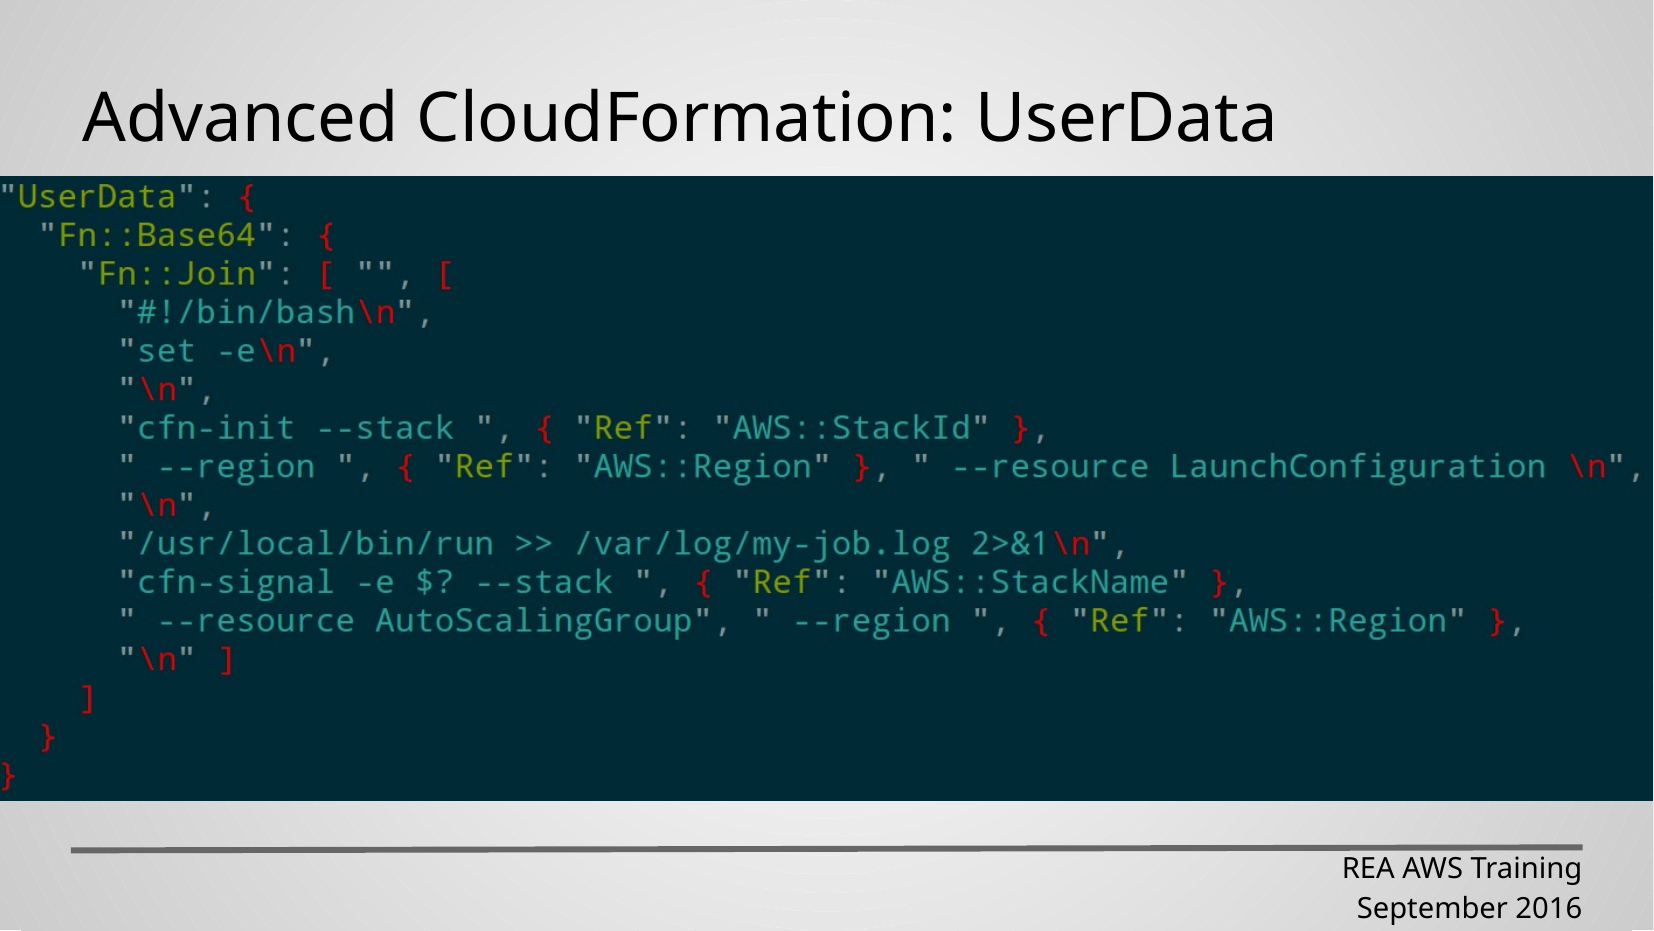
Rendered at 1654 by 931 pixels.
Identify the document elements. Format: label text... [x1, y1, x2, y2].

picture [793, 458, 811, 480]
picture [992, 535, 1009, 550]
picture [854, 529, 869, 555]
picture [955, 467, 968, 472]
picture [1351, 451, 1366, 478]
picture [1055, 606, 1062, 614]
picture [1391, 606, 1406, 635]
picture [1236, 588, 1243, 600]
picture [160, 414, 176, 441]
picture [360, 255, 374, 270]
picture [178, 574, 196, 595]
picture [1509, 457, 1548, 483]
picture [974, 465, 989, 472]
title Advanced CloudFormation: UserData [82, 37, 1571, 176]
picture [895, 527, 913, 558]
picture [260, 298, 274, 325]
picture [1090, 605, 1167, 635]
picture [1012, 531, 1033, 554]
picture [914, 613, 950, 633]
picture [774, 414, 798, 441]
picture [161, 621, 174, 625]
picture [1112, 575, 1127, 594]
picture [992, 569, 1011, 596]
picture [736, 531, 751, 557]
picture [537, 569, 555, 601]
picture [280, 280, 291, 286]
picture [219, 570, 235, 594]
picture [1117, 550, 1125, 561]
picture [159, 568, 175, 596]
picture [656, 531, 670, 555]
picture [879, 549, 885, 556]
picture [637, 536, 650, 556]
picture [123, 239, 135, 251]
picture [181, 374, 198, 386]
picture [1389, 457, 1426, 487]
picture [457, 608, 472, 633]
picture [219, 412, 255, 441]
picture [693, 537, 711, 554]
picture [261, 222, 271, 231]
picture [359, 582, 372, 587]
picture [239, 344, 258, 362]
picture [913, 537, 931, 555]
picture [717, 413, 732, 428]
picture [437, 613, 457, 632]
picture [261, 259, 271, 270]
picture [596, 531, 612, 556]
picture [398, 534, 414, 556]
picture [121, 413, 135, 428]
picture [433, 568, 457, 594]
picture [1487, 606, 1504, 640]
picture [477, 531, 497, 556]
picture [820, 420, 825, 442]
picture [258, 569, 275, 605]
picture [556, 611, 572, 633]
picture [1294, 623, 1308, 631]
picture [479, 414, 483, 425]
picture [1131, 459, 1149, 478]
picture [182, 644, 194, 656]
picture [339, 531, 353, 555]
picture [1430, 612, 1449, 633]
picture [279, 415, 293, 442]
picture [121, 369, 138, 387]
picture [163, 263, 173, 272]
picture [1191, 458, 1207, 478]
picture [237, 458, 256, 487]
picture [534, 411, 558, 445]
picture [140, 375, 180, 401]
picture [362, 472, 371, 483]
picture [177, 257, 216, 287]
picture [873, 421, 891, 441]
picture [1514, 626, 1520, 638]
picture [1012, 457, 1030, 478]
picture [1249, 607, 1271, 632]
picture [698, 604, 708, 617]
picture [199, 297, 218, 324]
picture [217, 457, 236, 478]
picture [278, 536, 316, 554]
picture [17, 182, 38, 210]
picture [37, 182, 181, 214]
picture [1012, 414, 1032, 447]
picture [516, 535, 538, 550]
picture [916, 451, 930, 465]
picture [1611, 453, 1622, 464]
picture [556, 569, 572, 595]
picture [161, 278, 174, 287]
picture [240, 568, 254, 594]
picture [259, 533, 276, 555]
picture [320, 425, 333, 433]
picture [398, 420, 412, 439]
picture [661, 471, 666, 479]
picture [738, 568, 749, 578]
picture [852, 609, 870, 632]
picture [1368, 612, 1386, 643]
picture [1072, 458, 1090, 478]
picture [1177, 609, 1183, 622]
picture [419, 531, 431, 555]
picture [200, 429, 214, 434]
picture [180, 295, 195, 323]
picture [142, 279, 153, 290]
picture [1177, 625, 1184, 632]
picture [376, 606, 393, 636]
picture [160, 465, 176, 473]
picture [1270, 452, 1287, 479]
picture [1172, 452, 1186, 483]
picture [816, 569, 828, 578]
picture [1272, 608, 1289, 633]
picture [638, 569, 650, 578]
picture [993, 457, 1008, 480]
picture [38, 720, 54, 753]
picture [137, 298, 158, 325]
picture [656, 607, 672, 632]
picture [536, 607, 552, 633]
picture [298, 303, 314, 324]
picture [817, 454, 828, 465]
picture [1491, 451, 1506, 477]
picture [810, 534, 828, 566]
picture [734, 456, 754, 490]
picture [403, 278, 409, 292]
picture [1430, 459, 1445, 477]
picture [612, 536, 632, 554]
picture [714, 535, 734, 564]
picture [816, 621, 828, 625]
picture [1014, 570, 1050, 598]
picture [1230, 603, 1248, 642]
picture [596, 606, 616, 632]
picture [1052, 458, 1069, 480]
picture [756, 453, 770, 479]
picture [120, 331, 136, 351]
picture [486, 412, 493, 426]
picture [576, 613, 592, 641]
picture [1051, 531, 1093, 557]
picture [495, 613, 513, 632]
picture [1112, 458, 1130, 483]
picture [122, 293, 134, 309]
picture [1032, 605, 1050, 640]
picture [1184, 439, 1192, 448]
picture [259, 451, 276, 479]
picture [417, 419, 433, 440]
picture [199, 612, 215, 632]
picture [298, 609, 314, 633]
picture [259, 335, 295, 363]
picture [954, 412, 974, 441]
picture [319, 565, 334, 596]
picture [479, 580, 511, 588]
picture [258, 613, 275, 632]
picture [115, 487, 181, 519]
picture [1038, 431, 1044, 443]
picture [357, 530, 376, 555]
picture [577, 568, 612, 595]
picture [141, 344, 156, 366]
picture [764, 608, 774, 617]
picture [835, 612, 851, 632]
picture [1449, 458, 1466, 478]
picture [236, 179, 256, 216]
picture [1214, 607, 1225, 617]
picture [159, 344, 175, 362]
picture [122, 568, 135, 580]
picture [179, 457, 192, 473]
picture [139, 643, 177, 674]
picture [914, 414, 931, 443]
picture [57, 222, 99, 249]
picture [437, 258, 455, 293]
picture [181, 492, 186, 500]
picture [134, 219, 176, 252]
picture [636, 613, 653, 632]
picture [749, 568, 814, 596]
picture [217, 609, 235, 632]
picture [159, 532, 195, 554]
picture [176, 221, 256, 252]
picture [495, 448, 514, 480]
picture [136, 419, 155, 442]
picture [1075, 606, 1087, 623]
picture [658, 412, 669, 425]
picture [681, 420, 687, 438]
picture [518, 450, 531, 466]
picture [1567, 451, 1606, 480]
picture [1331, 606, 1350, 632]
picture [358, 420, 373, 442]
picture [440, 450, 494, 480]
picture [379, 530, 392, 556]
picture [1131, 574, 1169, 594]
picture [833, 414, 853, 440]
picture [715, 458, 731, 486]
picture [934, 413, 950, 441]
picture [754, 535, 791, 564]
picture [318, 613, 336, 632]
picture [122, 645, 134, 660]
picture [438, 533, 453, 555]
picture [188, 492, 192, 502]
picture [1470, 454, 1484, 477]
picture [140, 572, 154, 594]
picture [1212, 568, 1229, 600]
picture [283, 227, 291, 233]
picture [81, 258, 95, 273]
picture [849, 451, 870, 488]
picture [873, 611, 892, 643]
picture [397, 450, 418, 486]
picture [218, 257, 260, 289]
picture [797, 621, 809, 625]
picture [1371, 451, 1385, 478]
picture [1472, 606, 1482, 614]
picture [279, 573, 316, 595]
picture [1350, 612, 1368, 633]
picture [734, 414, 752, 439]
picture [422, 318, 428, 329]
picture [307, 333, 312, 350]
picture [122, 531, 135, 545]
picture [221, 298, 234, 325]
picture [1094, 459, 1107, 478]
picture [477, 613, 492, 635]
picture [76, 683, 92, 718]
picture [337, 613, 353, 632]
picture [278, 298, 295, 325]
picture [855, 416, 872, 441]
picture [1091, 565, 1111, 598]
picture [3, 184, 14, 193]
picture [976, 607, 986, 617]
picture [675, 613, 695, 640]
picture [278, 459, 315, 482]
picture [96, 254, 138, 288]
picture [318, 527, 333, 555]
picture [317, 259, 334, 292]
picture [537, 536, 553, 550]
picture [377, 575, 395, 594]
picture [751, 413, 774, 441]
picture [661, 588, 667, 599]
picture [876, 569, 880, 579]
picture [338, 420, 354, 435]
picture [691, 568, 716, 601]
picture [1073, 569, 1089, 595]
picture [179, 336, 194, 366]
picture [457, 531, 473, 559]
picture [505, 478, 512, 485]
picture [180, 419, 197, 440]
picture [397, 611, 419, 632]
picture [122, 607, 138, 623]
picture [973, 412, 987, 425]
picture [893, 566, 951, 595]
picture [883, 568, 892, 579]
picture [879, 471, 887, 486]
picture [204, 393, 212, 404]
picture [773, 457, 791, 479]
picture [1329, 457, 1349, 483]
picture [636, 453, 653, 477]
picture [695, 450, 714, 481]
picture [437, 414, 457, 442]
picture [933, 536, 951, 564]
picture [974, 531, 989, 555]
picture [122, 226, 130, 238]
picture [1452, 607, 1467, 624]
picture [1291, 454, 1328, 478]
picture [595, 453, 633, 481]
picture [579, 453, 590, 464]
picture [1409, 613, 1426, 634]
picture [259, 411, 277, 440]
picture [141, 532, 152, 556]
picture [976, 575, 984, 580]
picture [895, 613, 909, 635]
picture [335, 295, 394, 326]
picture [377, 415, 393, 441]
picture [340, 453, 352, 464]
picture [1035, 531, 1049, 560]
picture [221, 531, 234, 556]
picture [238, 301, 255, 325]
picture [122, 453, 138, 463]
picture [1315, 625, 1323, 632]
picture [579, 414, 590, 429]
picture [720, 626, 726, 637]
picture [799, 434, 812, 444]
picture [417, 607, 433, 632]
picture [502, 434, 510, 444]
picture [400, 299, 413, 309]
picture [894, 421, 911, 442]
picture [319, 305, 333, 325]
picture [283, 266, 291, 277]
picture [1053, 574, 1069, 594]
picture [200, 458, 214, 478]
picture [213, 644, 236, 678]
picture [1251, 457, 1267, 479]
picture [834, 535, 851, 558]
picture [0, 760, 16, 791]
picture [142, 264, 153, 273]
picture [201, 535, 214, 554]
picture [278, 612, 296, 632]
picture [43, 221, 55, 232]
picture [898, 604, 908, 611]
picture [380, 258, 391, 270]
picture [1095, 531, 1106, 543]
picture [204, 512, 211, 523]
picture [239, 527, 253, 559]
picture [102, 222, 117, 248]
picture [577, 531, 590, 555]
picture [316, 222, 333, 251]
picture [323, 354, 331, 368]
picture [675, 527, 692, 556]
picture [1027, 449, 1033, 457]
picture [998, 625, 1004, 640]
picture [239, 612, 254, 633]
picture [1633, 472, 1642, 482]
picture [516, 575, 532, 594]
picture [180, 621, 193, 625]
picture [1032, 457, 1048, 479]
picture [181, 182, 192, 193]
picture [594, 412, 652, 443]
picture [517, 600, 534, 632]
picture [418, 569, 434, 595]
picture [1211, 457, 1248, 478]
picture [617, 610, 632, 633]
picture [163, 298, 171, 325]
picture [202, 583, 214, 595]
picture [1181, 569, 1186, 578]
